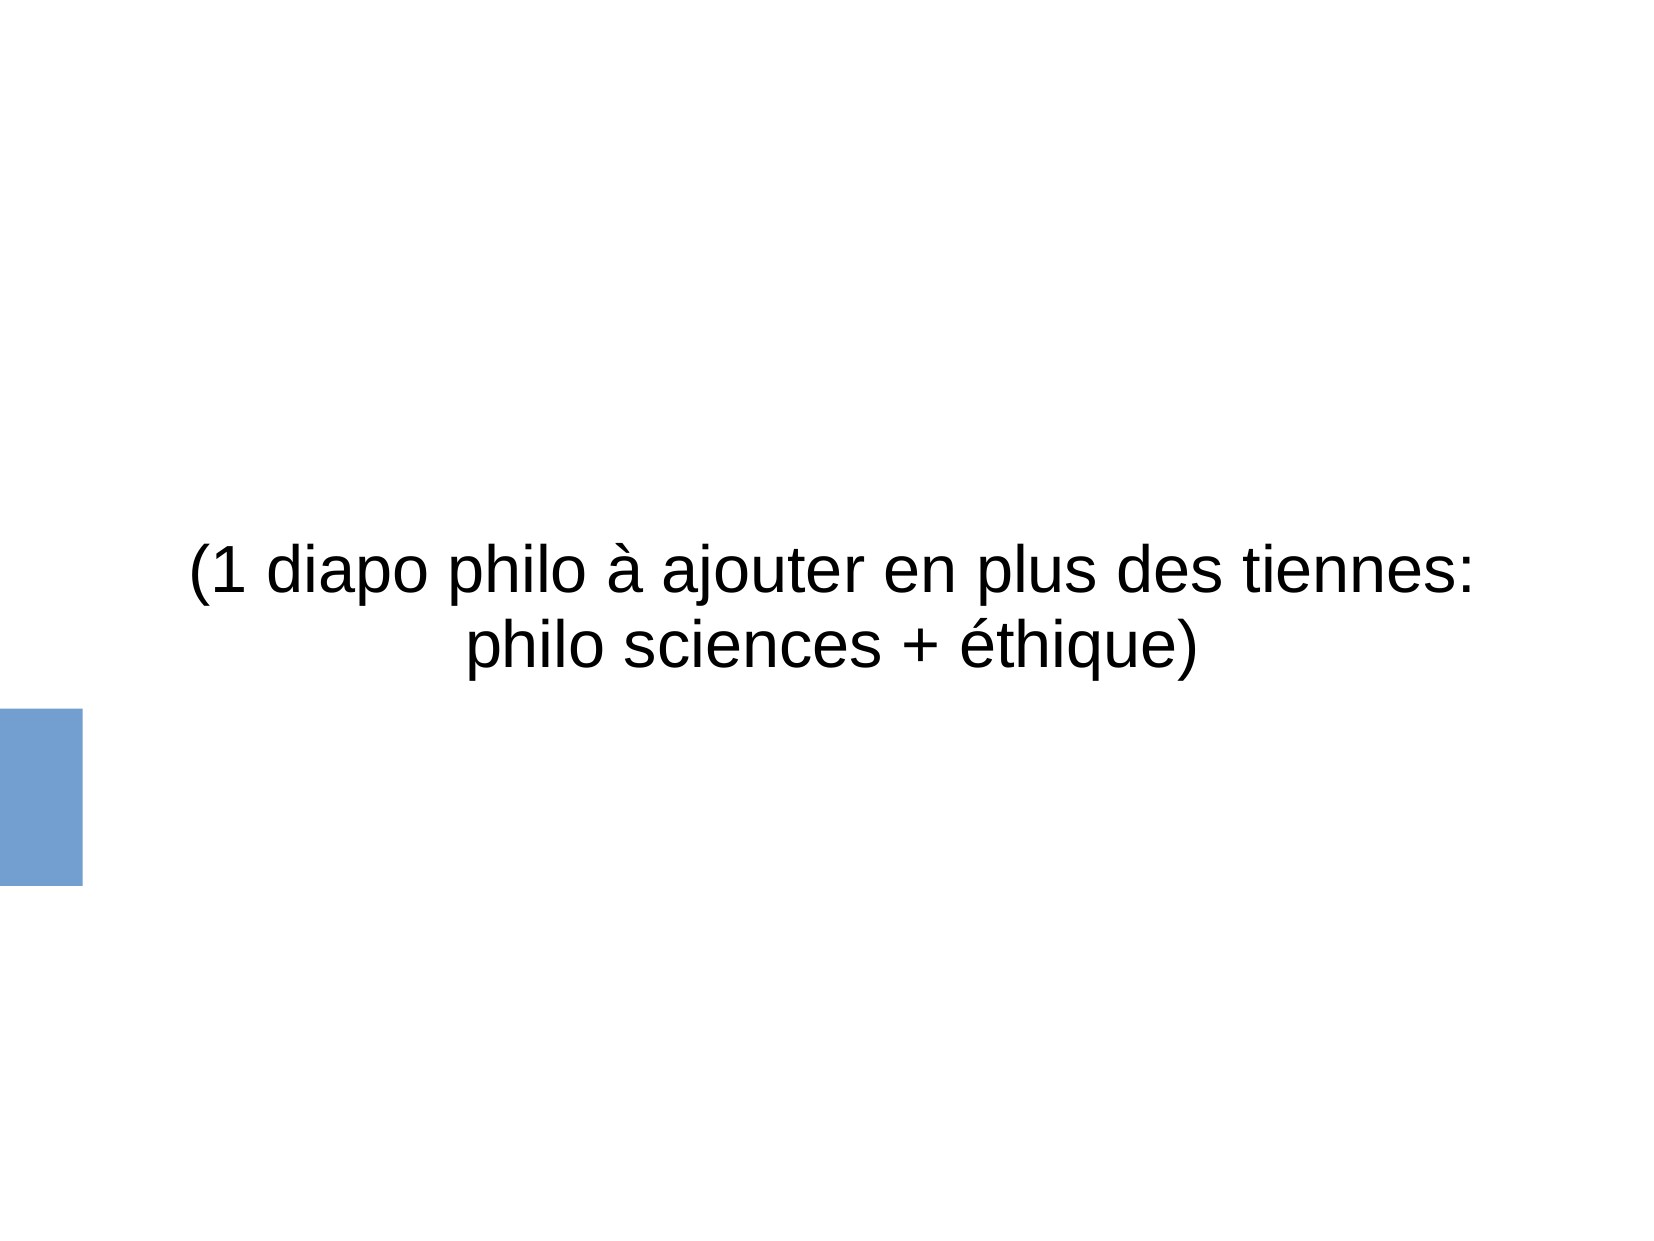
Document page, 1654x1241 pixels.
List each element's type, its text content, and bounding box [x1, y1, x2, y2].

subtitle (1 diapo philo à ajouter en plus des tiennes: philo sciences + éthique) [129, 59, 1536, 1155]
